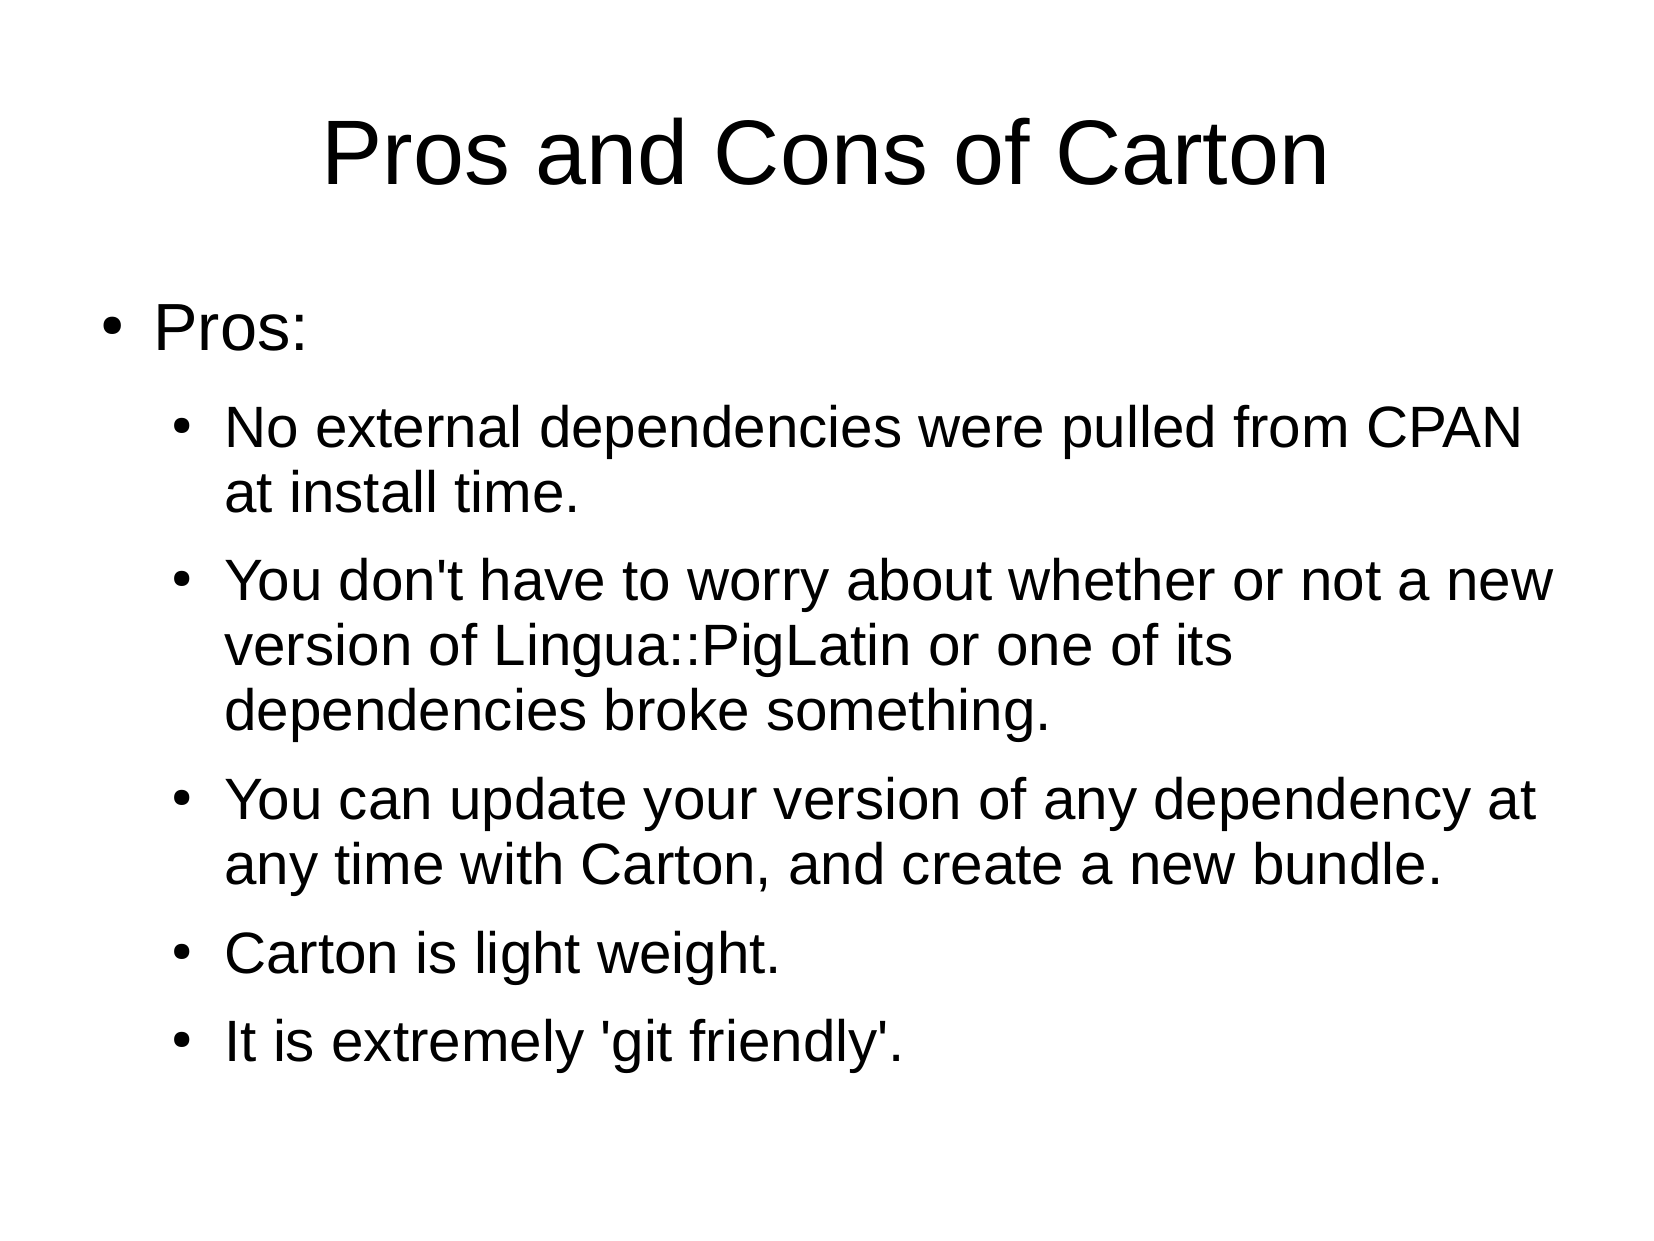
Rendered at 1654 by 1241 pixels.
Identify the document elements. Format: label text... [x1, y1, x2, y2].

title Pros and Cons of Carton [82, 49, 1571, 257]
list Pros: No external dependencies were pulled from CPAN at install time. You don't have to worry about whether or not a new version of Lingua::PigLatin or one of its dependencies broke something. You can update your version of any dependency at any time with Carton, and create a new bundle. Carton is light weight. It is extremely 'git friendly'. [82, 290, 1571, 1109]
